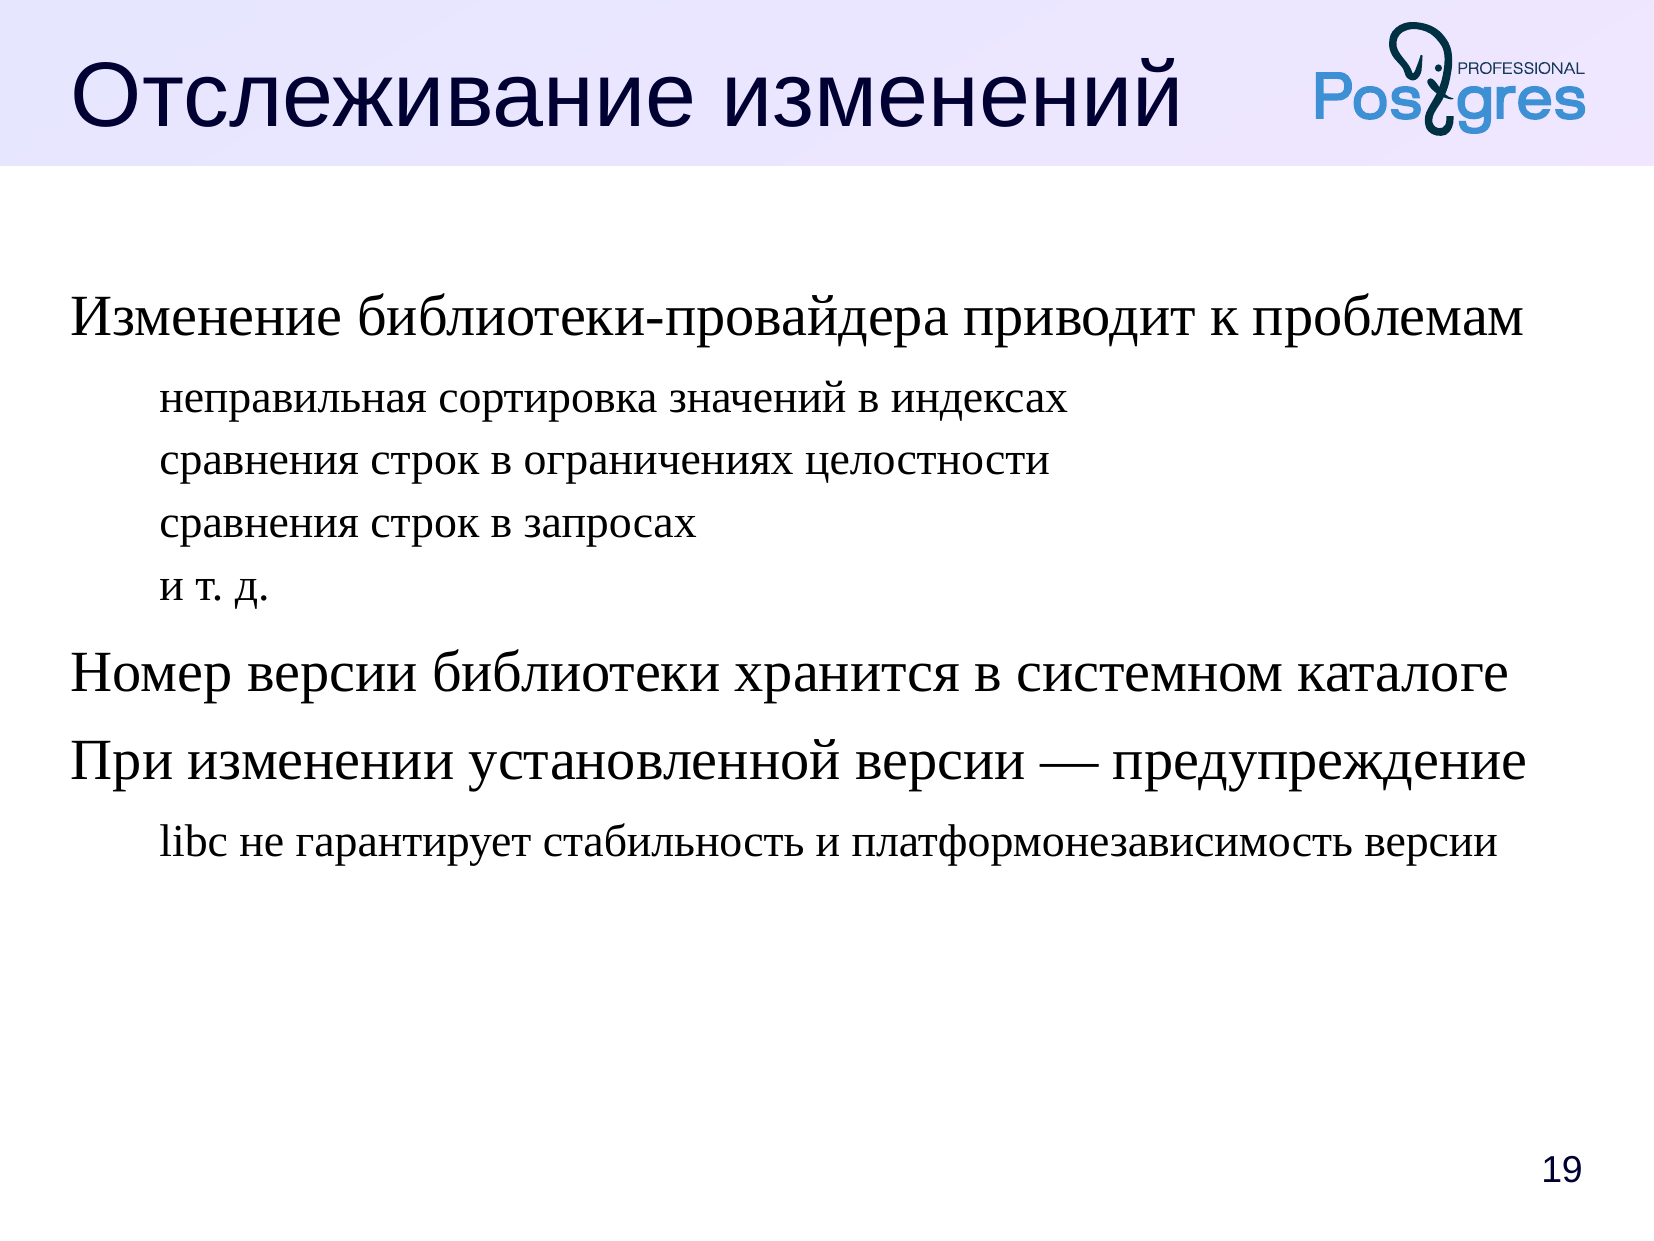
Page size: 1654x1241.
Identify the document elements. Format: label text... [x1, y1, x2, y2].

title Отслеживание изменений [70, 43, 1241, 147]
list Изменение библиотеки-провайдера приводит к проблемам неправильная сортировка значений в индексах сравнения строк в ограничениях целостности сравнения строк в запросах и т. д. Номер версии библиотеки хранится в системном каталоге При изменении установленной версии — предупреждение libc не гарантирует стабильность и платформонезависимость версии [70, 283, 1583, 1134]
